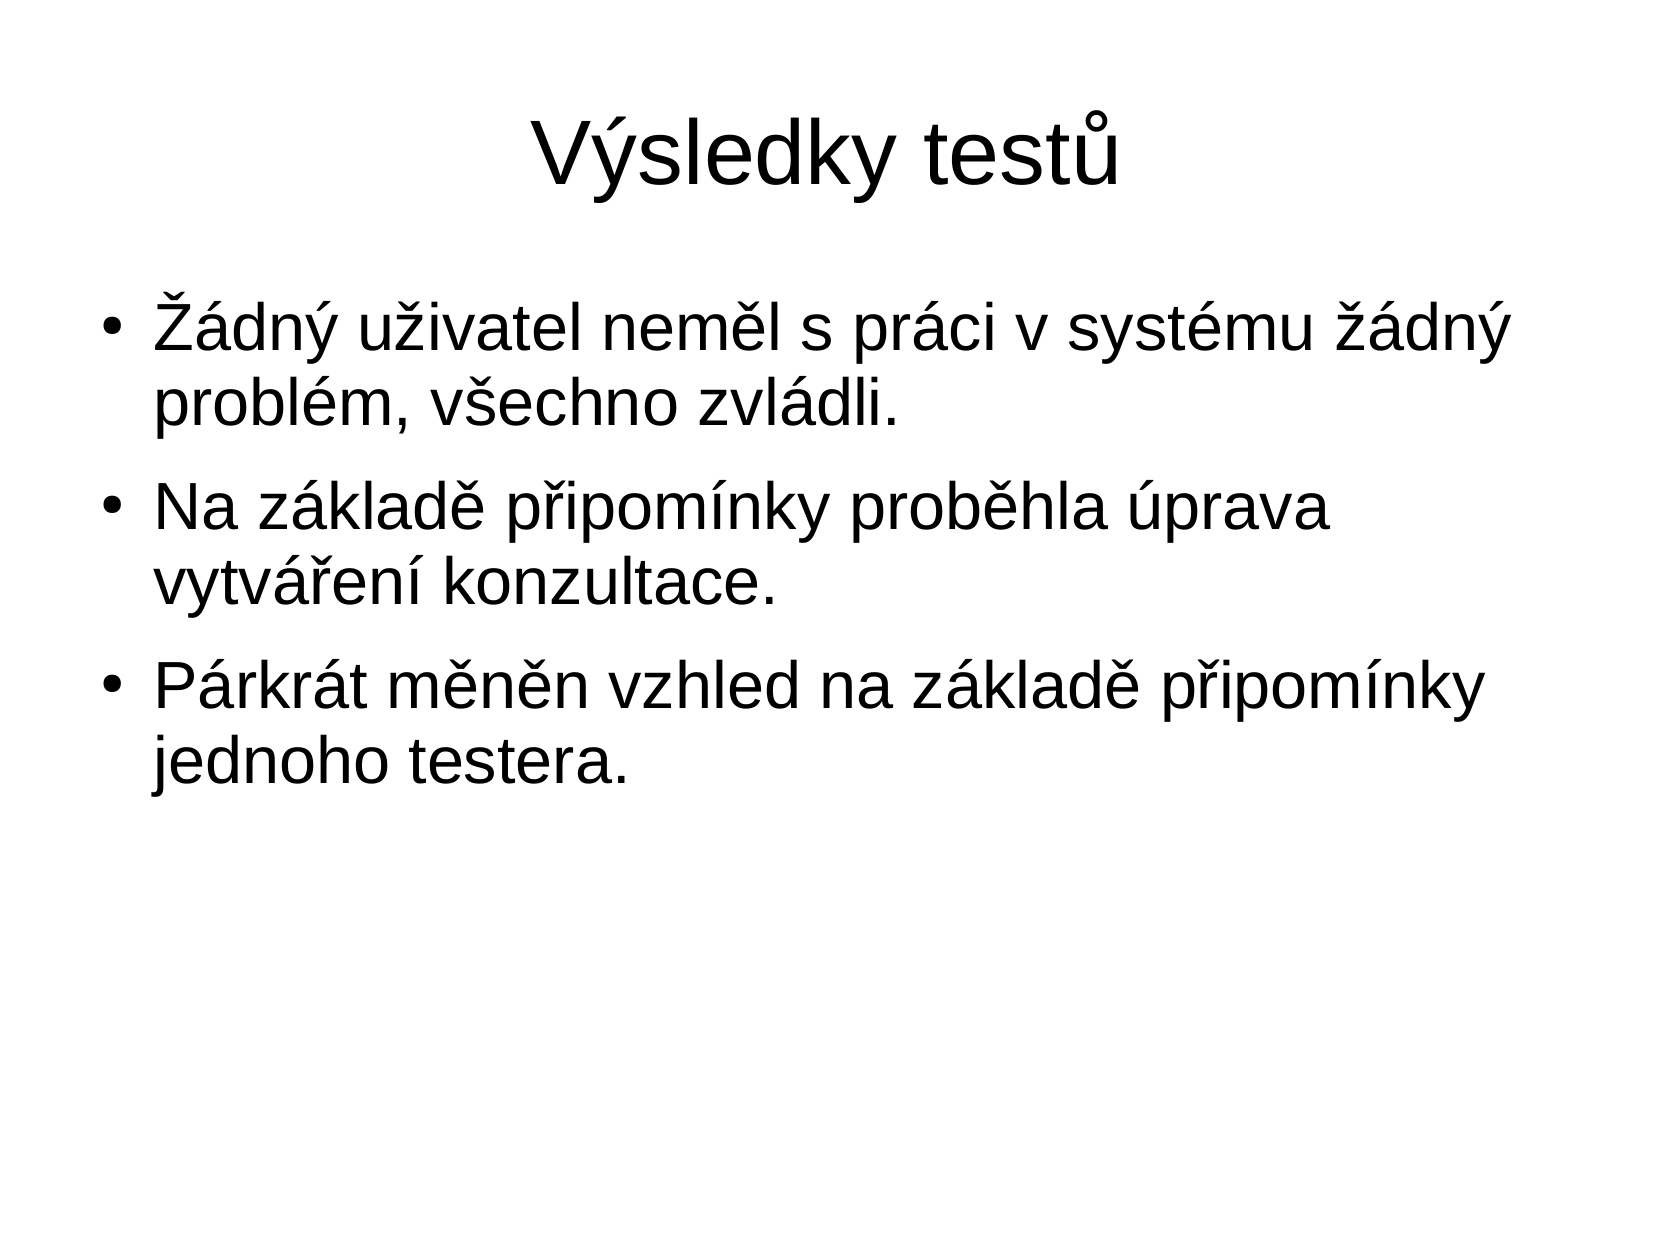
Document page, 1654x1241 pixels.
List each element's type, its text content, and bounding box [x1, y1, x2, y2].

list Žádný uživatel neměl s práci v systému žádný problém, všechno zvládli. Na základě připomínky proběhla úprava vytváření konzultace. Párkrát měněn vzhled na základě připomínky jednoho testera. [82, 290, 1571, 1010]
title Výsledky testů [82, 49, 1571, 257]
